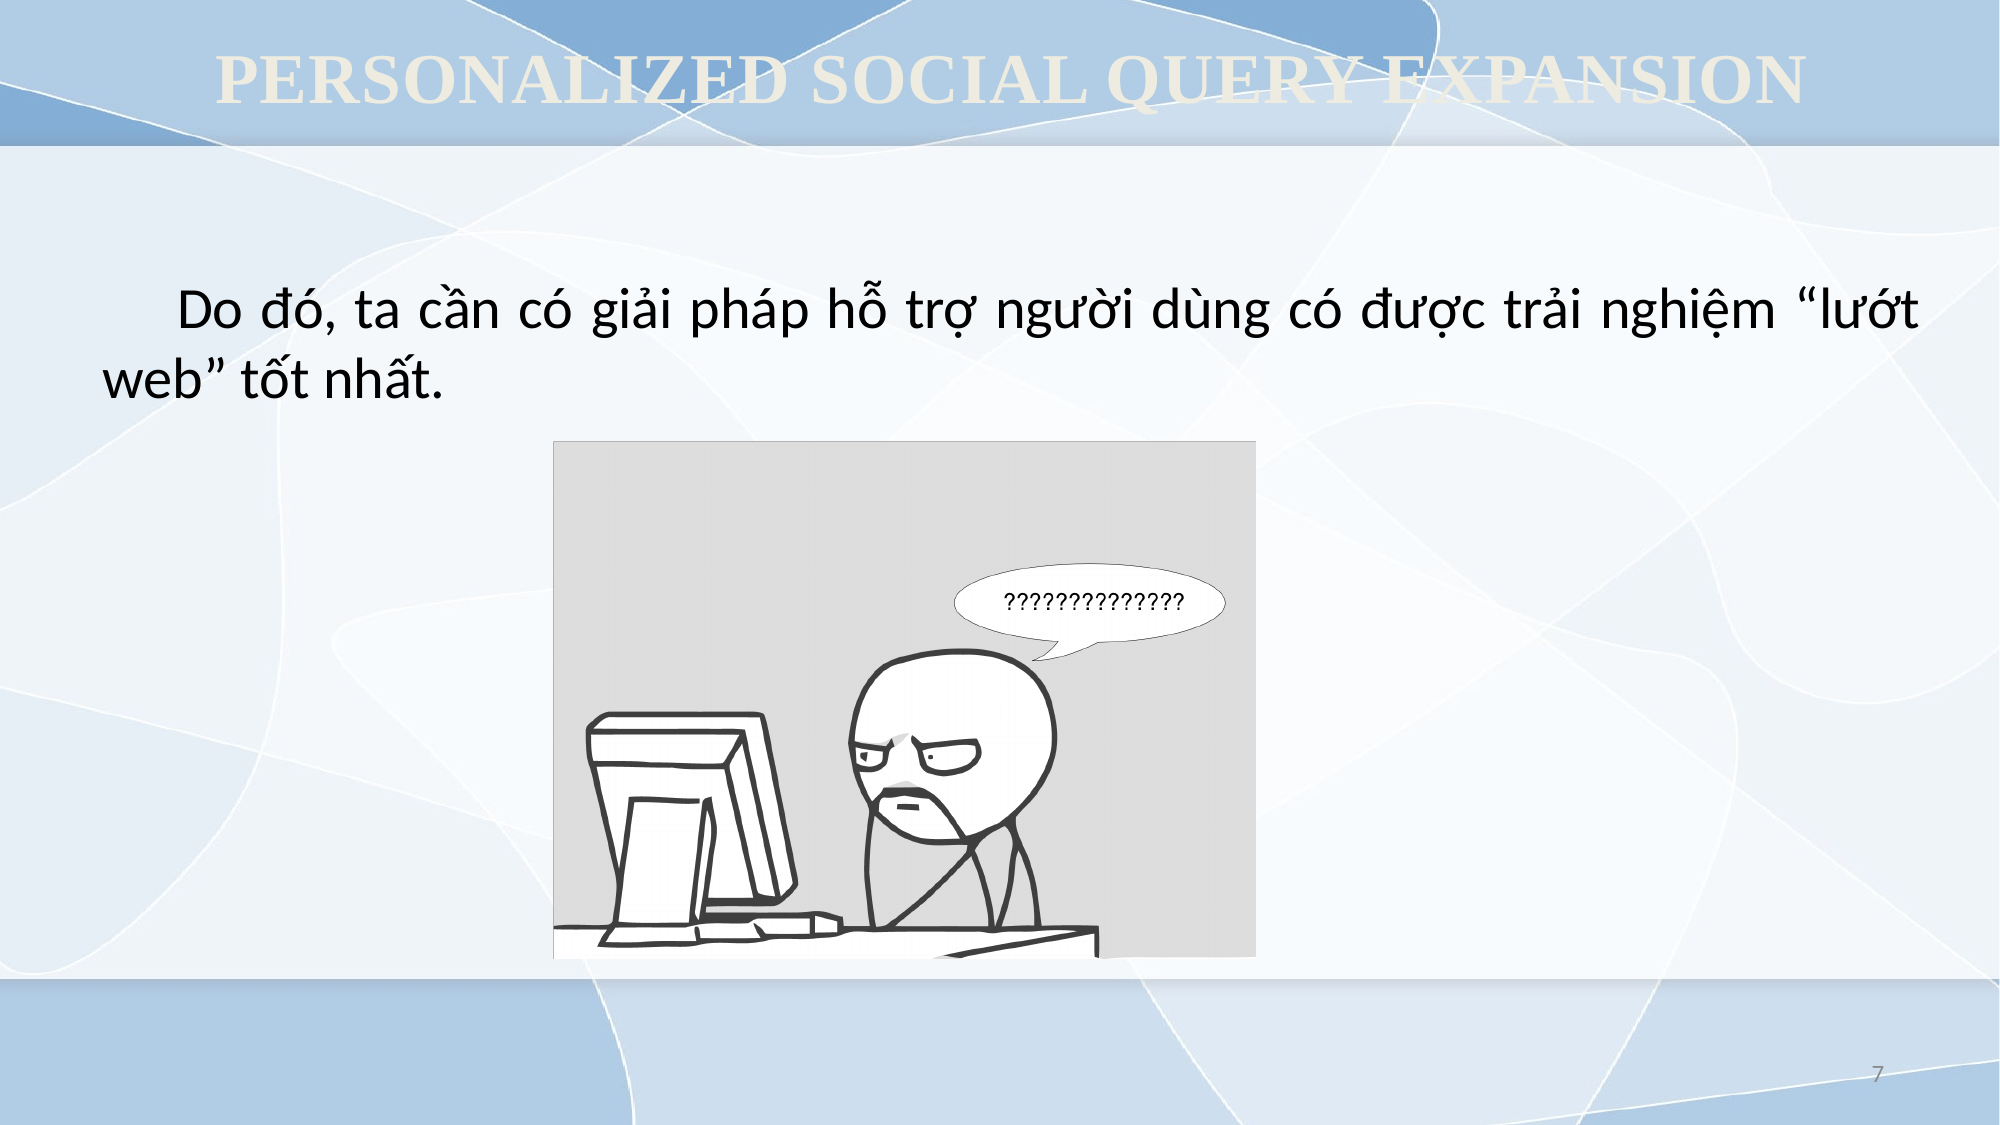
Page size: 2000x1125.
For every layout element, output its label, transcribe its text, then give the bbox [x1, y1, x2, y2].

title PERSONALIZED SOCIAL QUERY EXPANSION [24, 0, 2000, 150]
list Do đó, ta cần có giải pháp hỗ trợ người dùng có được trải nghiệm “lướt web” tốt nhất. [12, 262, 1938, 925]
slide_number <number> [1432, 1042, 1900, 1103]
picture [549, 437, 1260, 963]
